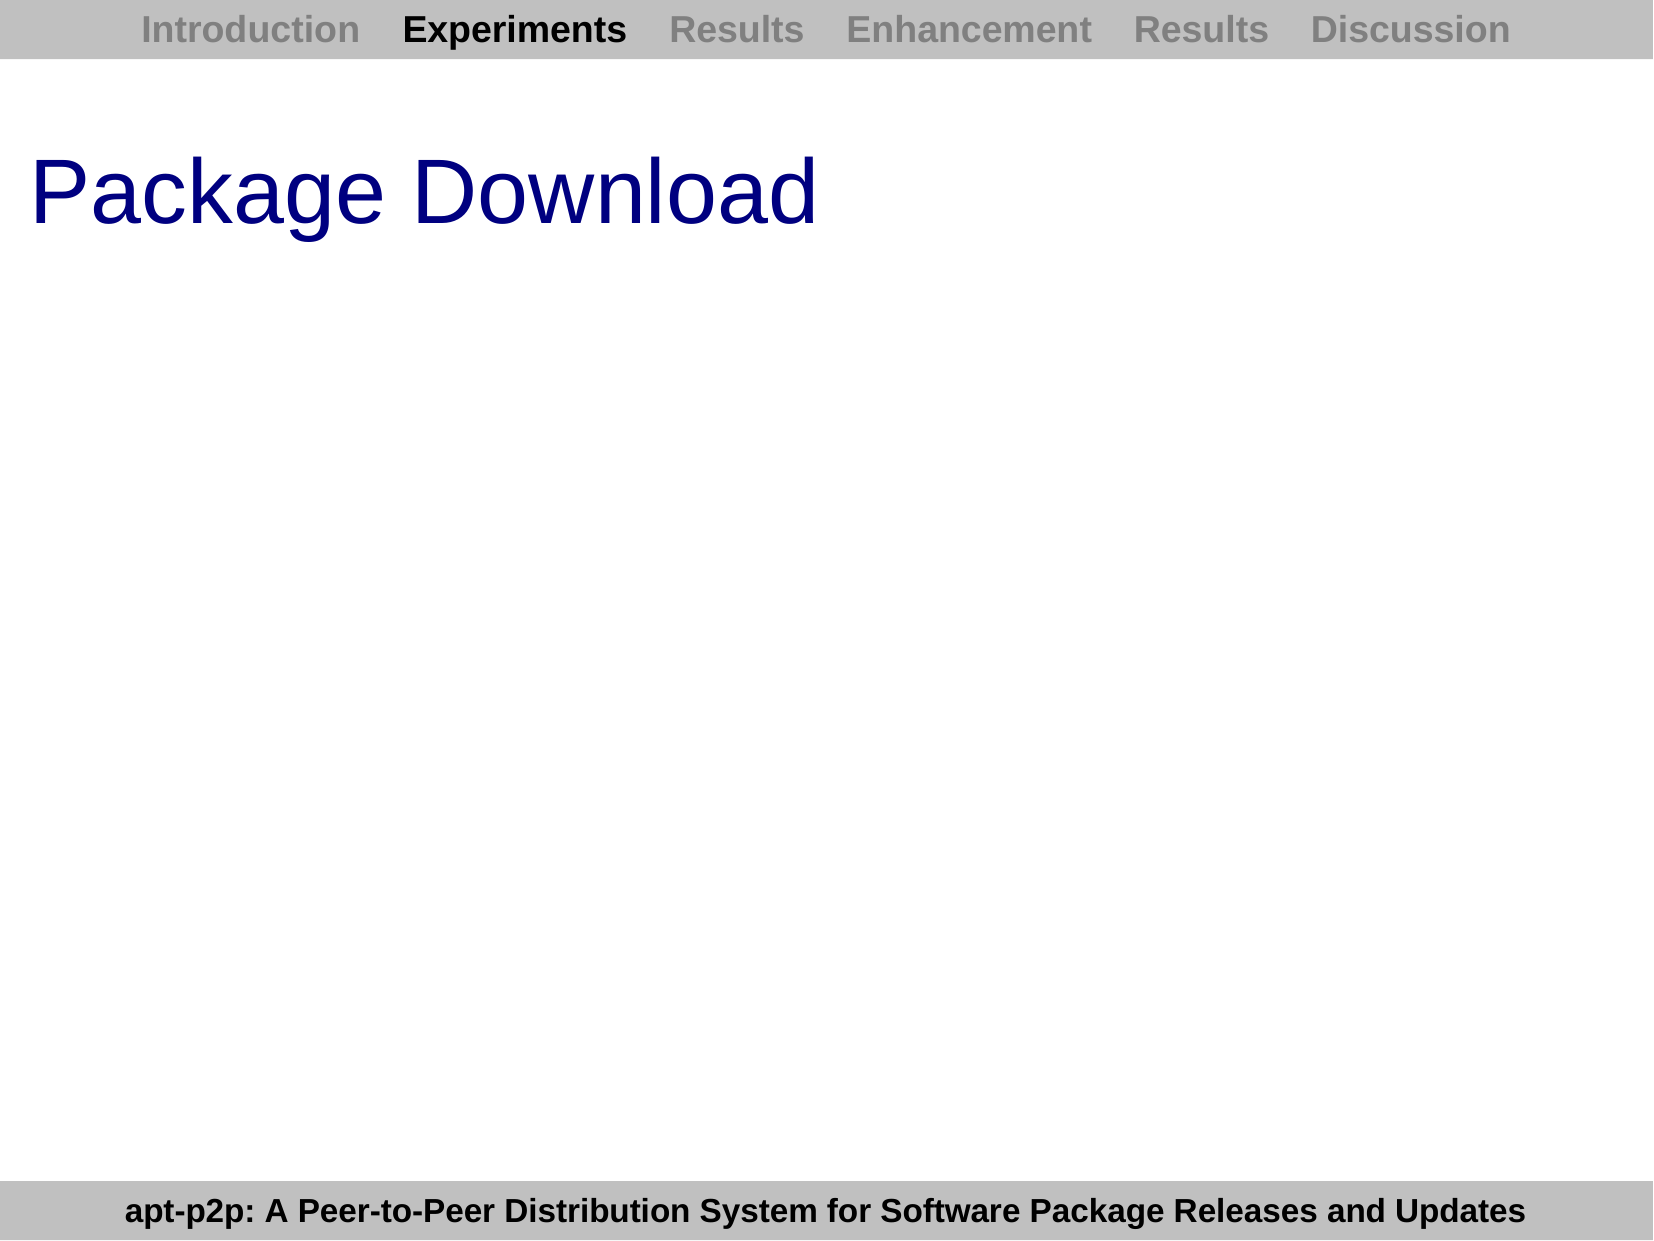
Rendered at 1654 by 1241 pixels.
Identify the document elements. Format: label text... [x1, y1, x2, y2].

title Package Download [29, 88, 1442, 296]
